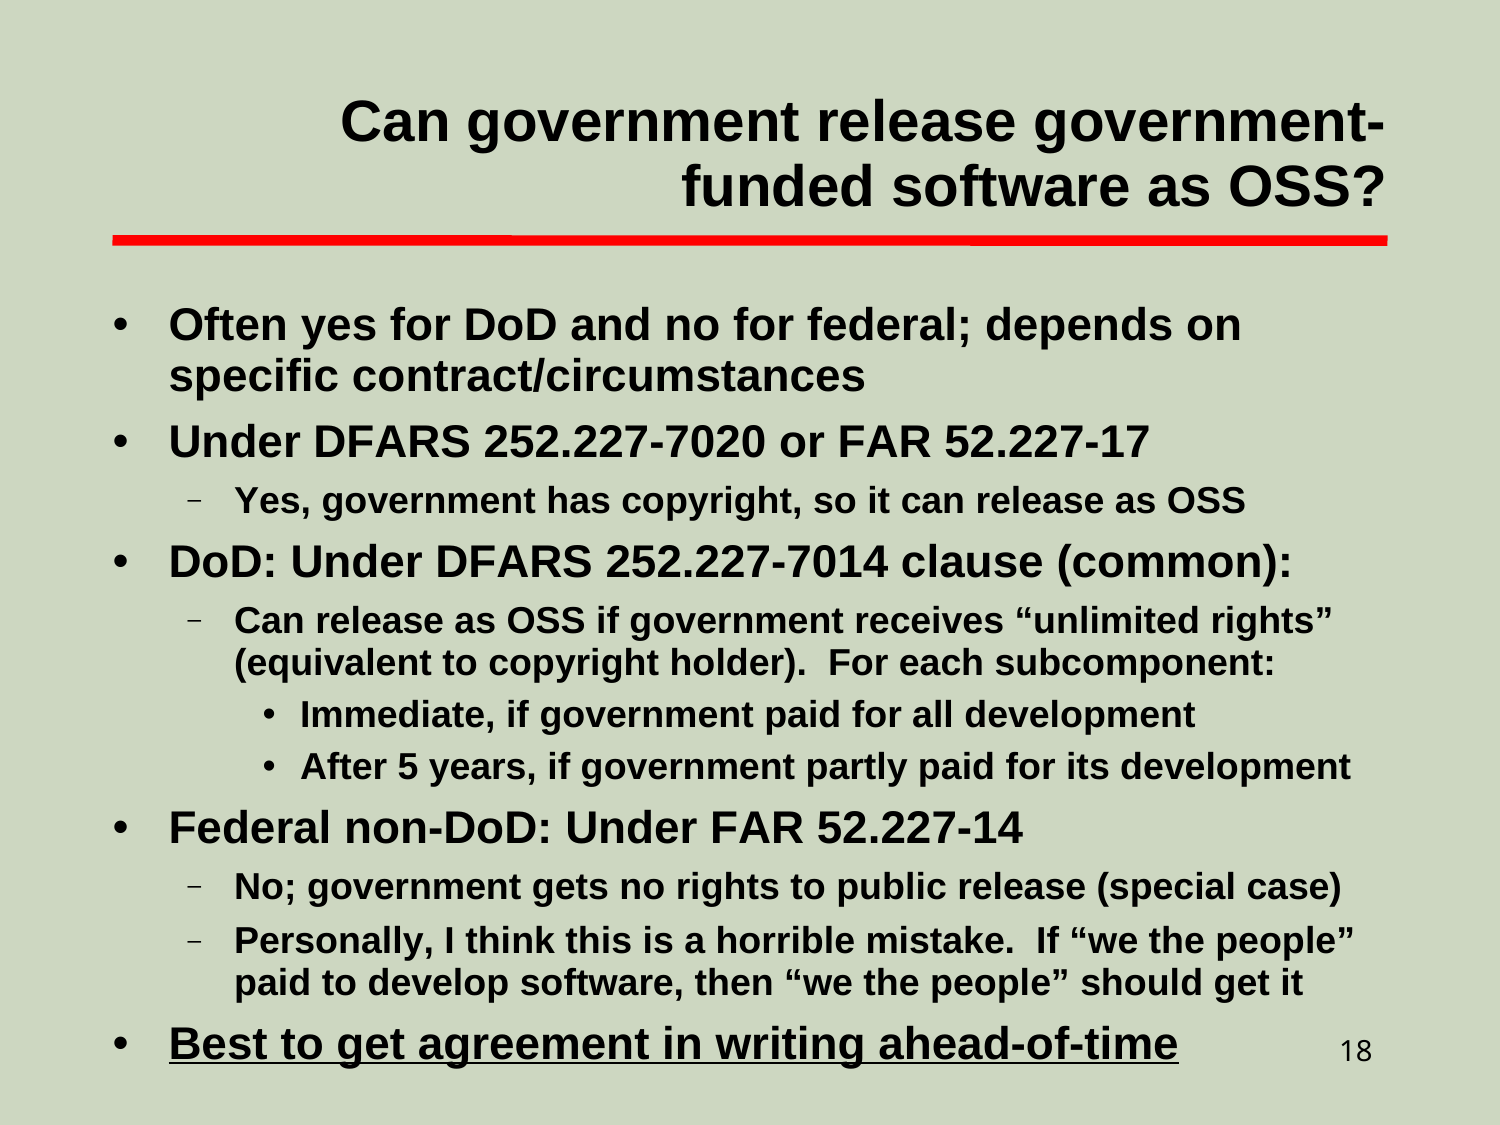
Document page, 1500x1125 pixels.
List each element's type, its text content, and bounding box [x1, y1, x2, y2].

list Often yes for DoD and no for federal; depends on specific contract/circumstances Under DFARS 252.227-7020 or FAR 52.227-17 Yes, government has copyright, so it can release as OSS DoD: Under DFARS 252.227-7014 clause (common): Can release as OSS if government receives “unlimited rights” (equivalent to copyright holder). For each subcomponent: Immediate, if government paid for all development After 5 years, if government partly paid for its development Federal non-DoD: Under FAR 52.227-14 No; government gets no rights to public release (special case) Personally, I think this is a horrible mistake. If “we the people” paid to develop software, then “we the people” should get it Best to get agreement in writing ahead-of-time [112, 299, 1388, 1098]
title Can government release government-funded software as OSS? [337, 85, 1388, 224]
